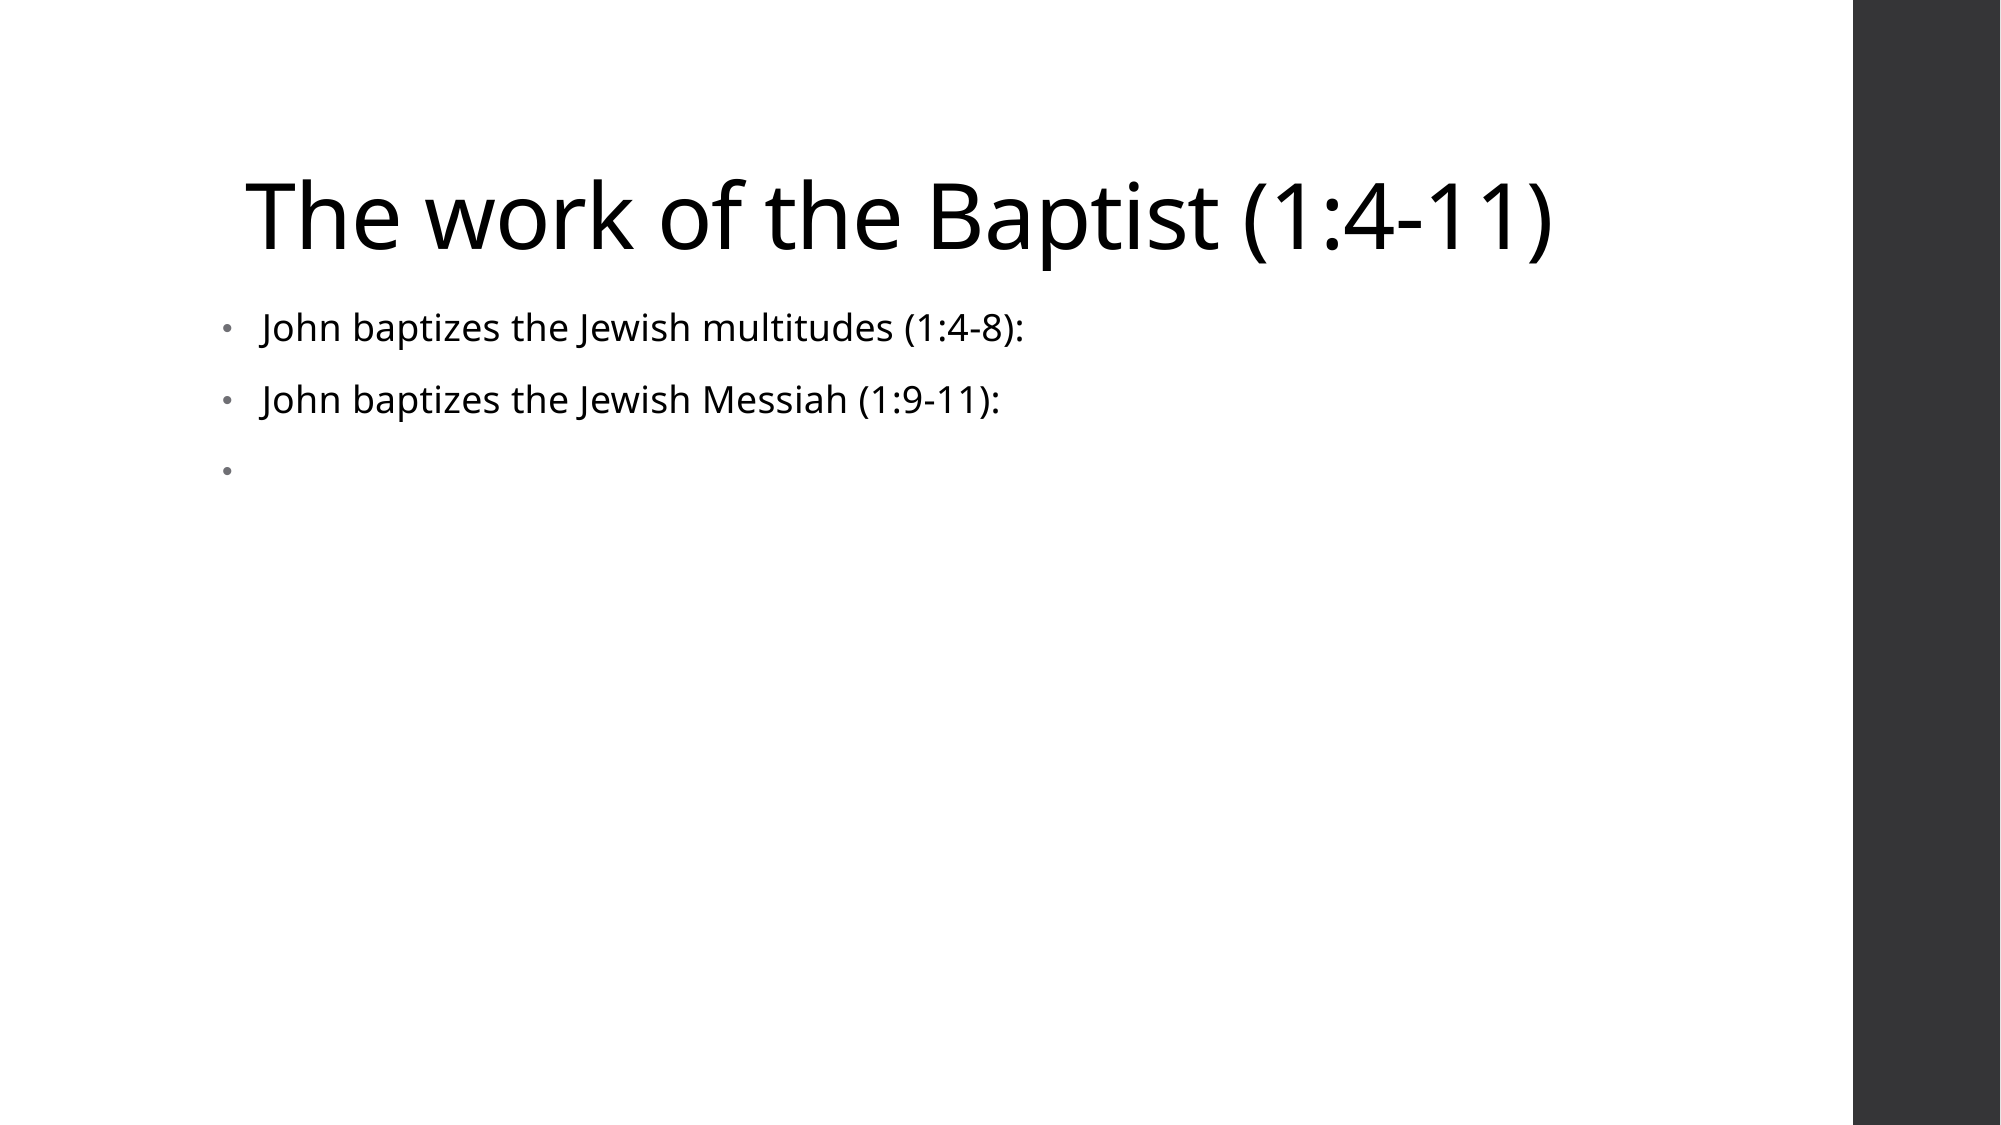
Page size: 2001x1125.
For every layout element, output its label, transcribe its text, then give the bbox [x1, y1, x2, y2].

title The work of the Baptist (1:4-11) [206, 60, 1797, 278]
list John baptizes the Jewish multitudes (1:4-8): John baptizes the Jewish Messiah (1:9-11): [206, 299, 1617, 1014]
